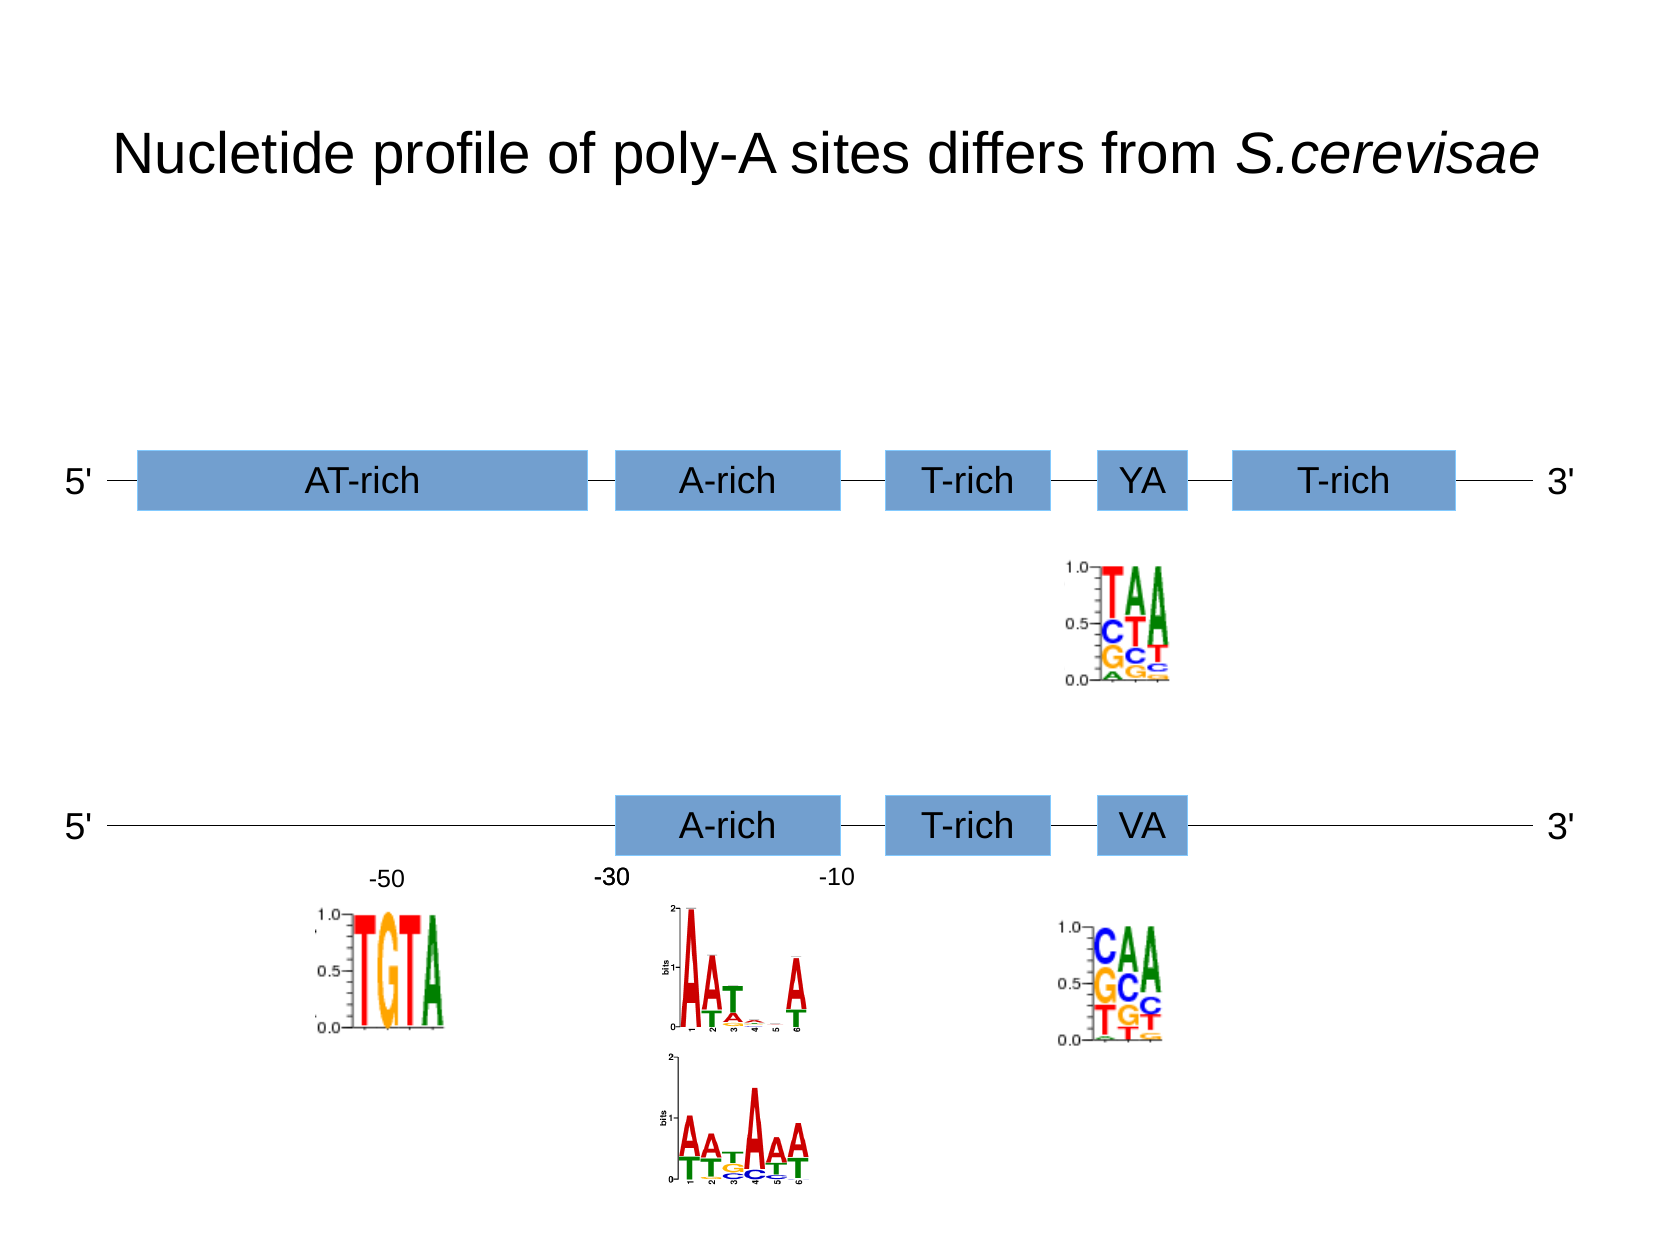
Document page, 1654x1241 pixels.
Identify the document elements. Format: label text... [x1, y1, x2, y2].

text_box T-rich [885, 795, 1051, 856]
text_box YA [1097, 450, 1188, 511]
text_box 3' [1532, 453, 1591, 511]
text_box -10 [804, 855, 871, 898]
text_box 5' [49, 798, 108, 856]
text_box A-rich [615, 795, 841, 856]
text_box A-rich [615, 450, 841, 511]
text_box T-rich [885, 450, 1051, 511]
text_box -30 [579, 855, 646, 898]
picture [660, 1049, 823, 1186]
picture [1064, 555, 1193, 686]
picture [652, 899, 825, 1036]
text_box VA [1097, 795, 1188, 856]
text_box T-rich [1232, 450, 1456, 511]
text_box 3' [1532, 798, 1591, 856]
title Nucletide profile of poly-A sites differs from S.cerevisae [82, 49, 1571, 257]
picture [315, 906, 461, 1036]
text_box -50 [354, 857, 421, 901]
picture [1057, 915, 1186, 1046]
text_box 5' [49, 453, 108, 511]
text_box AT-rich [137, 450, 588, 511]
